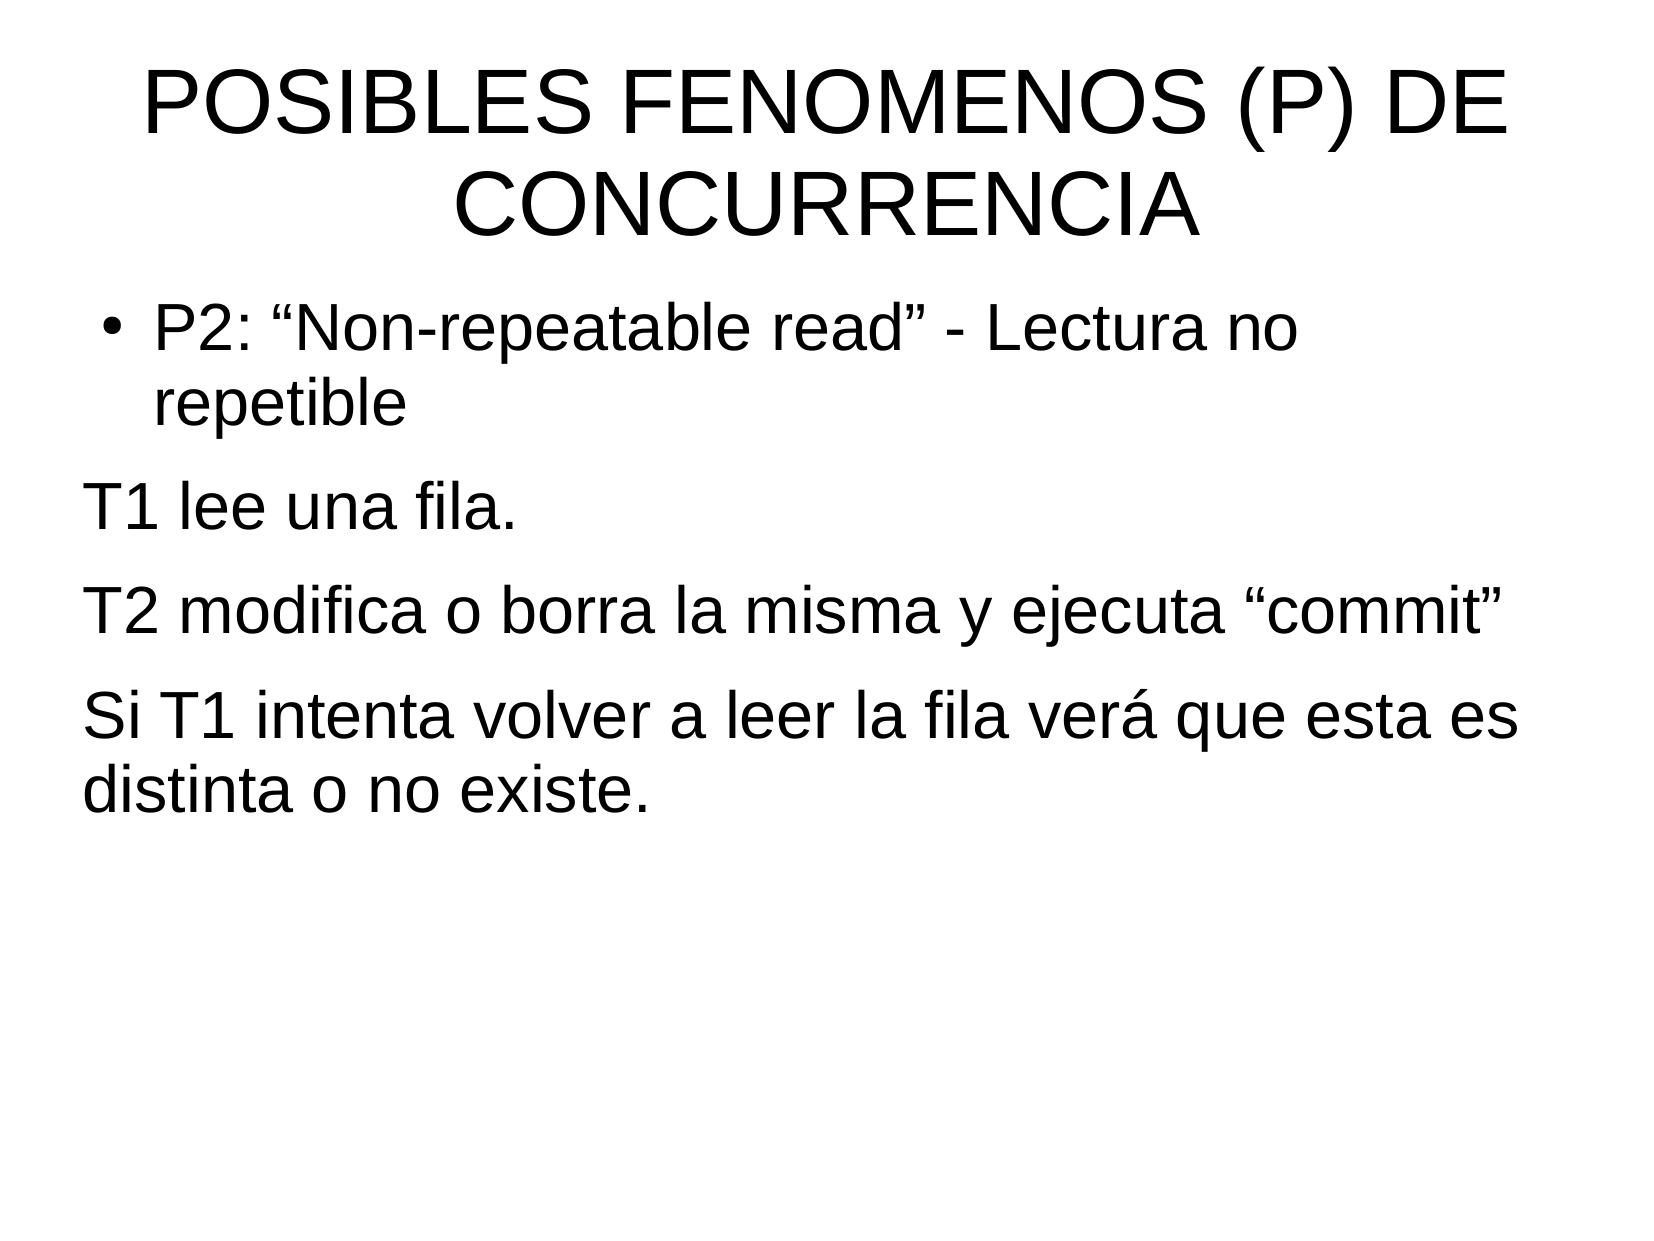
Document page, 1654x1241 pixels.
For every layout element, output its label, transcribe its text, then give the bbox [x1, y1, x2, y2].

title POSIBLES FENOMENOS (P) DE CONCURRENCIA [82, 49, 1571, 257]
list P2: “Non-repeatable read” - Lectura no repetible T1 lee una fila. T2 modifica o borra la misma y ejecuta “commit” Si T1 intenta volver a leer la fila verá que esta es distinta o no existe. [82, 290, 1571, 1109]
